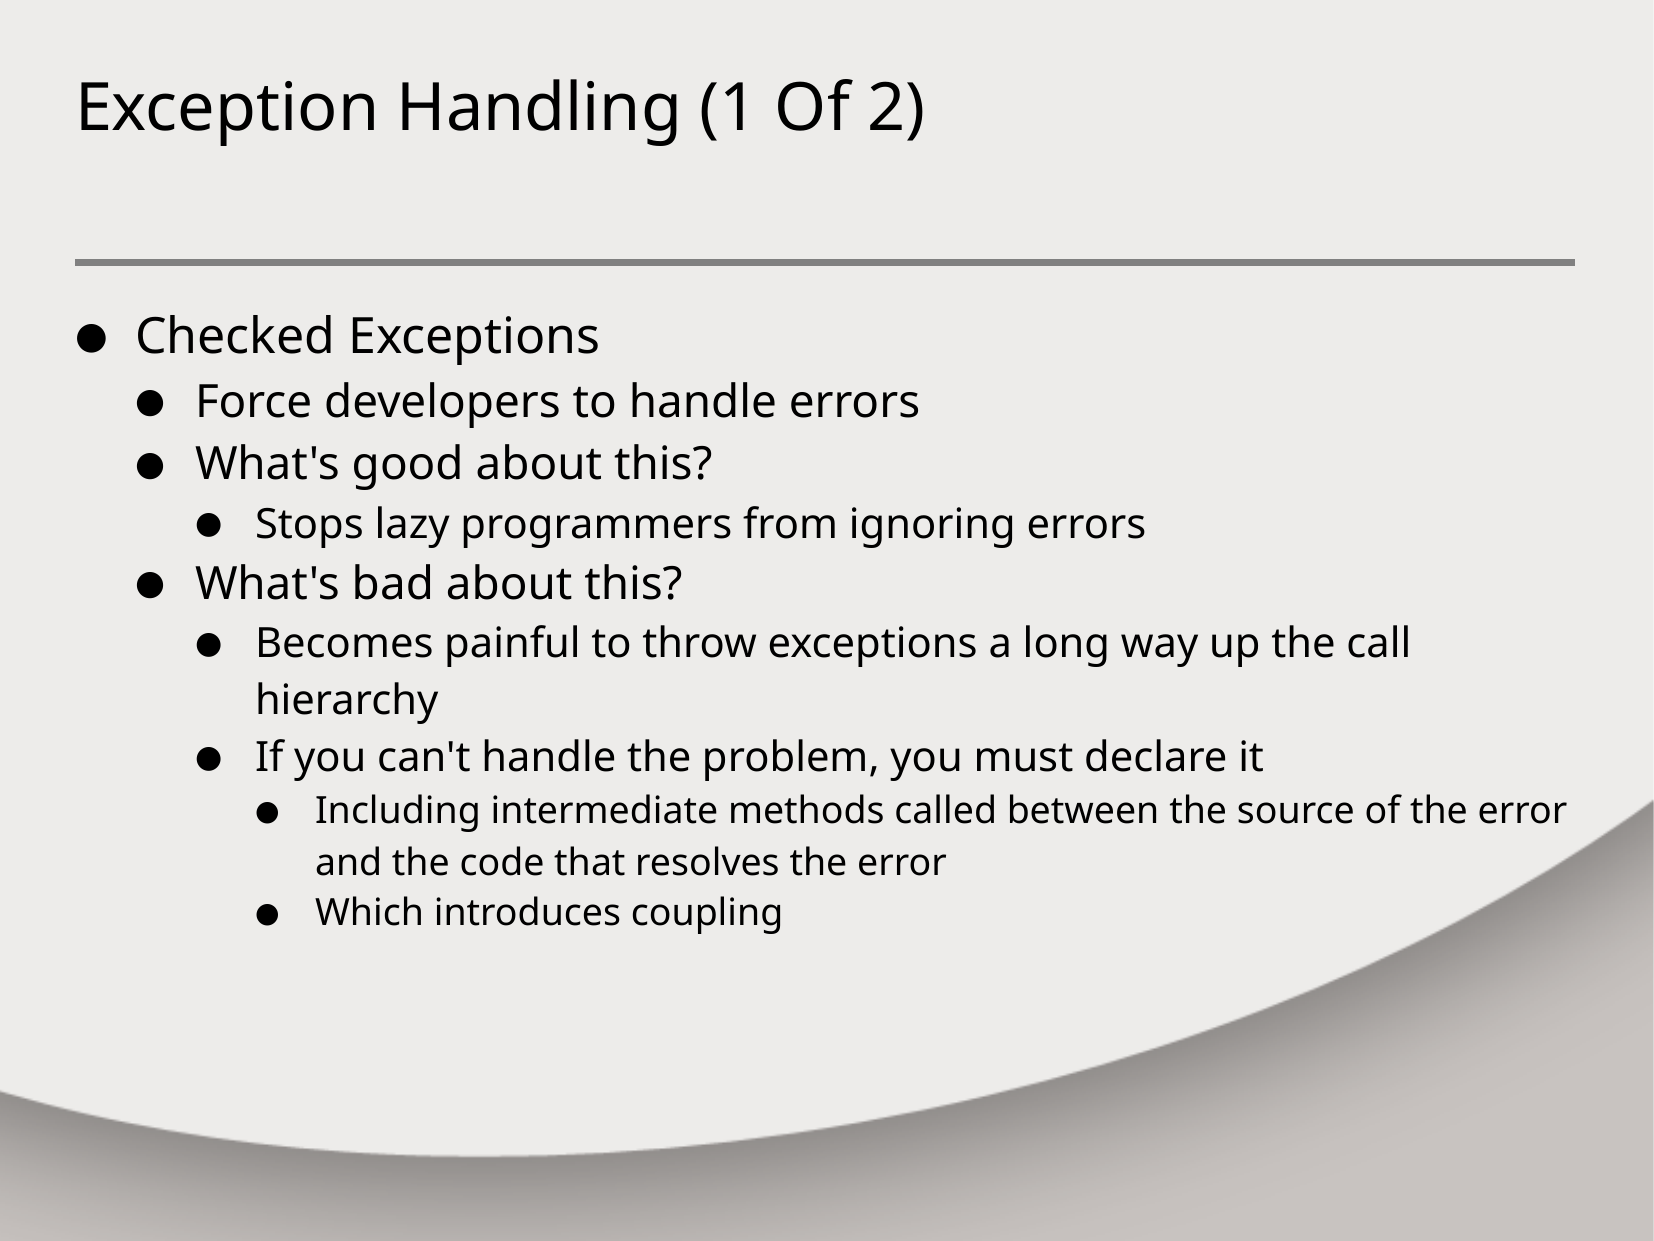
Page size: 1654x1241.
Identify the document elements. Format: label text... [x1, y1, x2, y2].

title Exception Handling (1 Of 2) [75, 75, 1576, 226]
picture [0, 0, 1654, 1241]
list Checked Exceptions Force developers to handle errors What's good about this? Stops lazy programmers from ignoring errors What's bad about this? Becomes painful to throw exceptions a long way up the call hierarchy If you can't handle the problem, you must declare it Including intermediate methods called between the source of the error and the code that resolves the error Which introduces coupling [75, 300, 1576, 1163]
